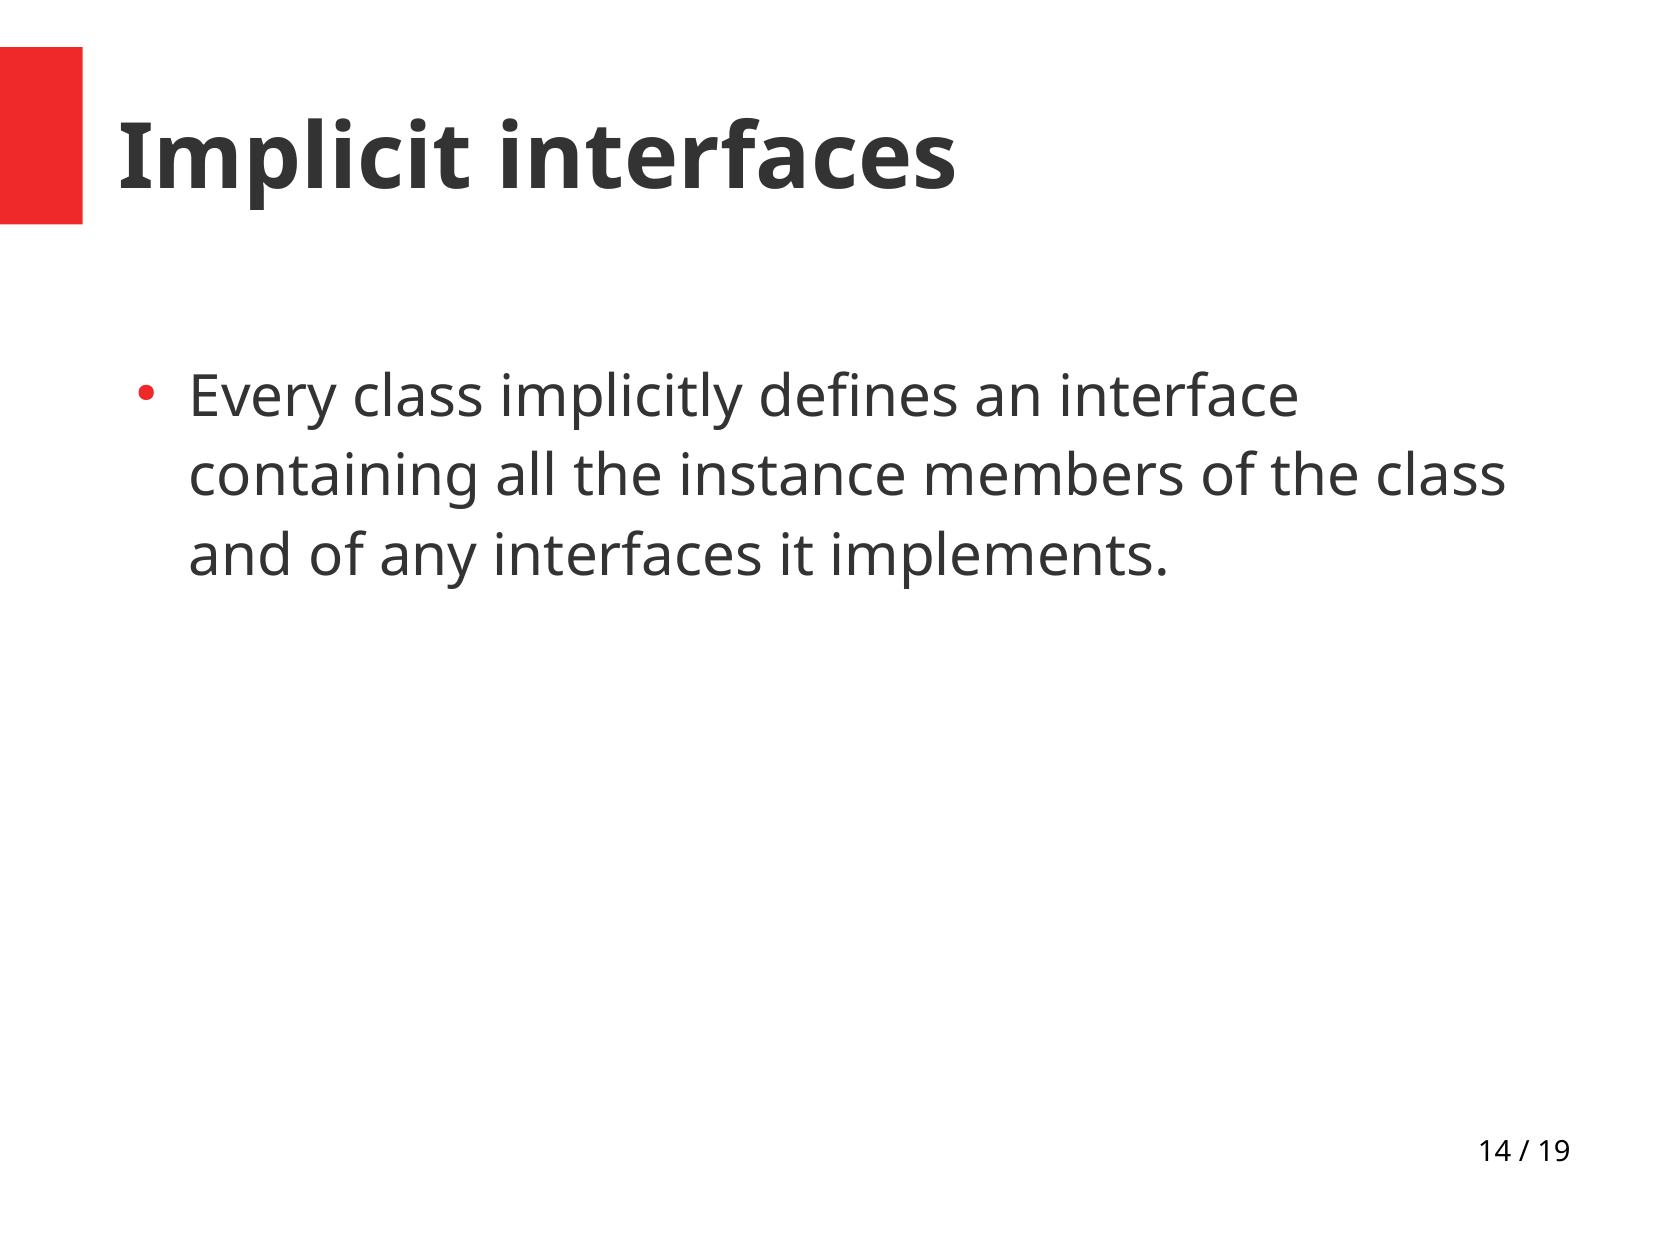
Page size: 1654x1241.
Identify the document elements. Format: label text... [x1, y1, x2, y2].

list Every class implicitly defines an interface containing all the instance members of the class and of any interfaces it implements. [118, 354, 1536, 1074]
title Implicit interfaces [118, 49, 1571, 257]
